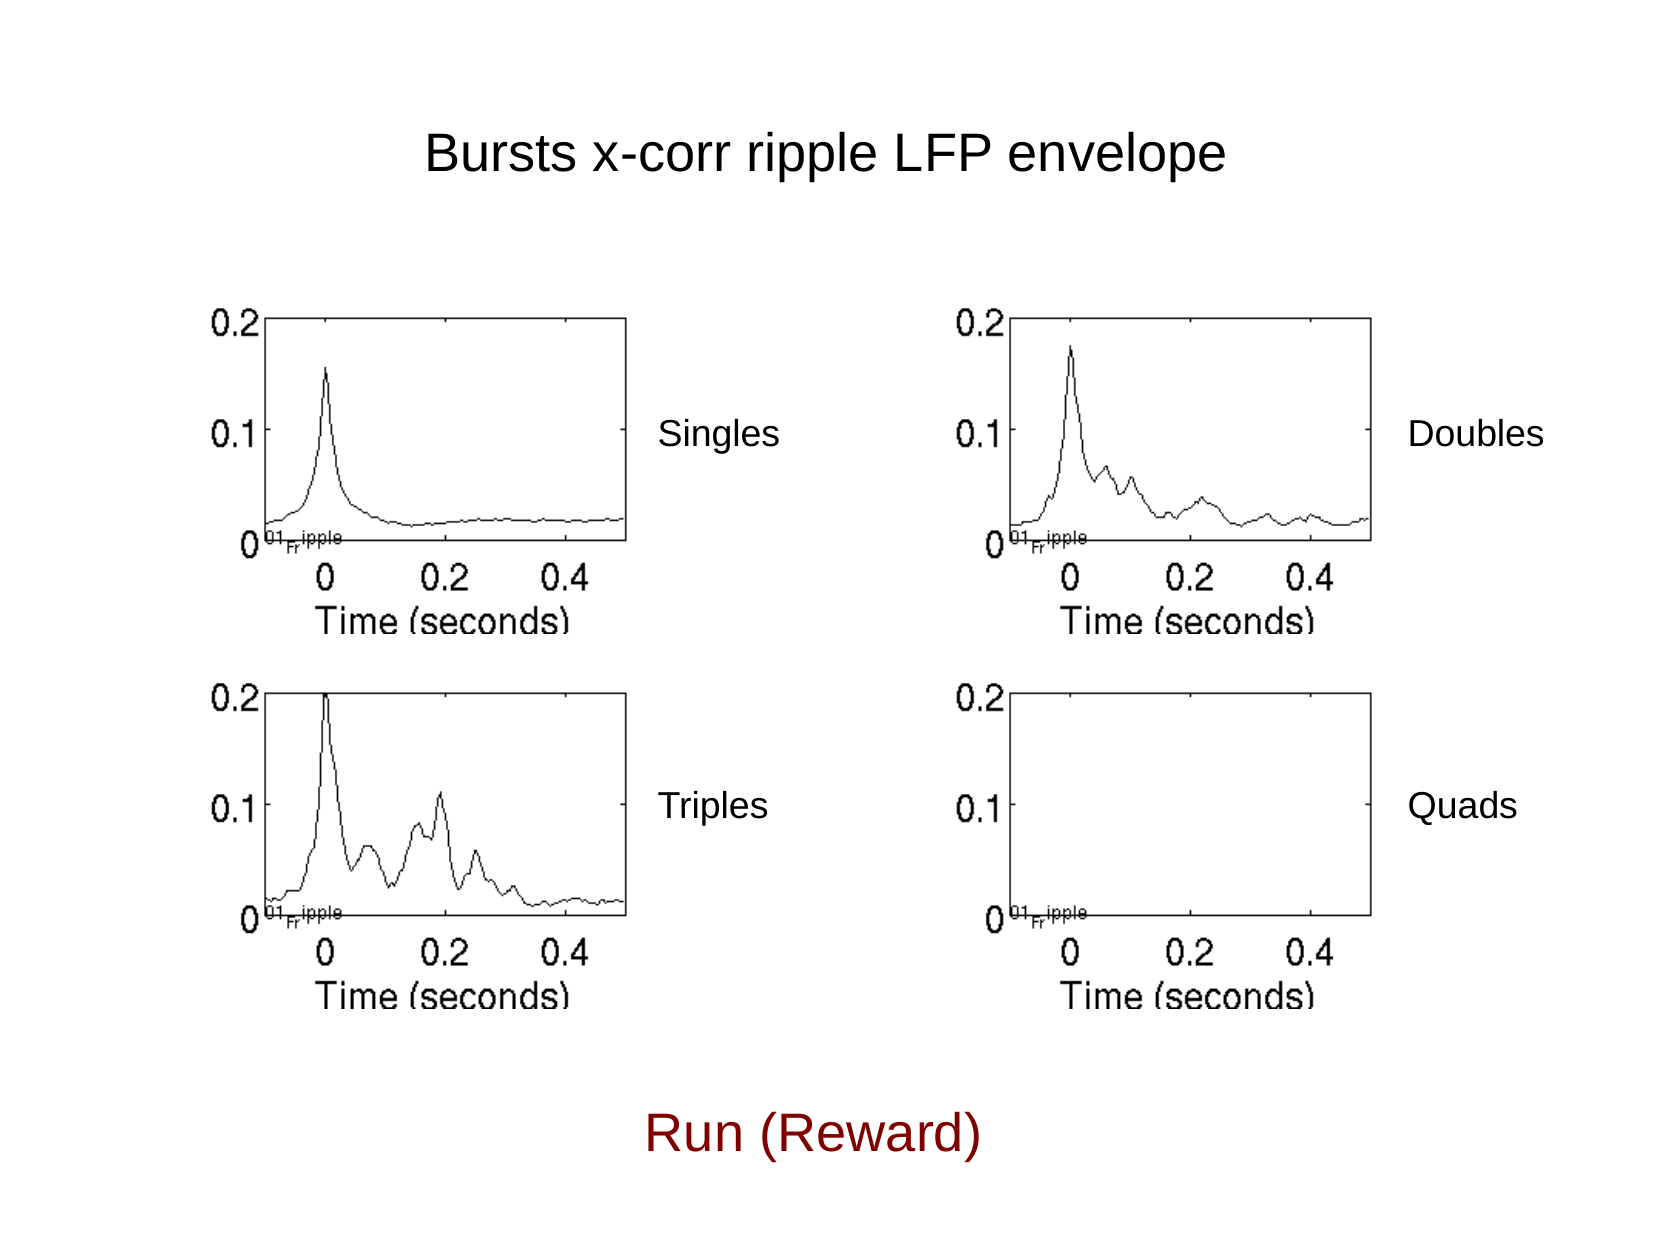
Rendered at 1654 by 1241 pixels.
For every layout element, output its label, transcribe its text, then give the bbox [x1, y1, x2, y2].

text_box Doubles [1392, 405, 1560, 462]
text_box Quads [1392, 777, 1533, 834]
picture [951, 665, 1415, 1009]
text_box Singles [642, 405, 796, 462]
text_box Run (Reward) [630, 1094, 998, 1171]
text_box Triples [642, 777, 784, 834]
picture [951, 290, 1415, 634]
title Bursts x-corr ripple LFP envelope [82, 49, 1571, 257]
picture [206, 665, 670, 1009]
picture [206, 290, 670, 634]
